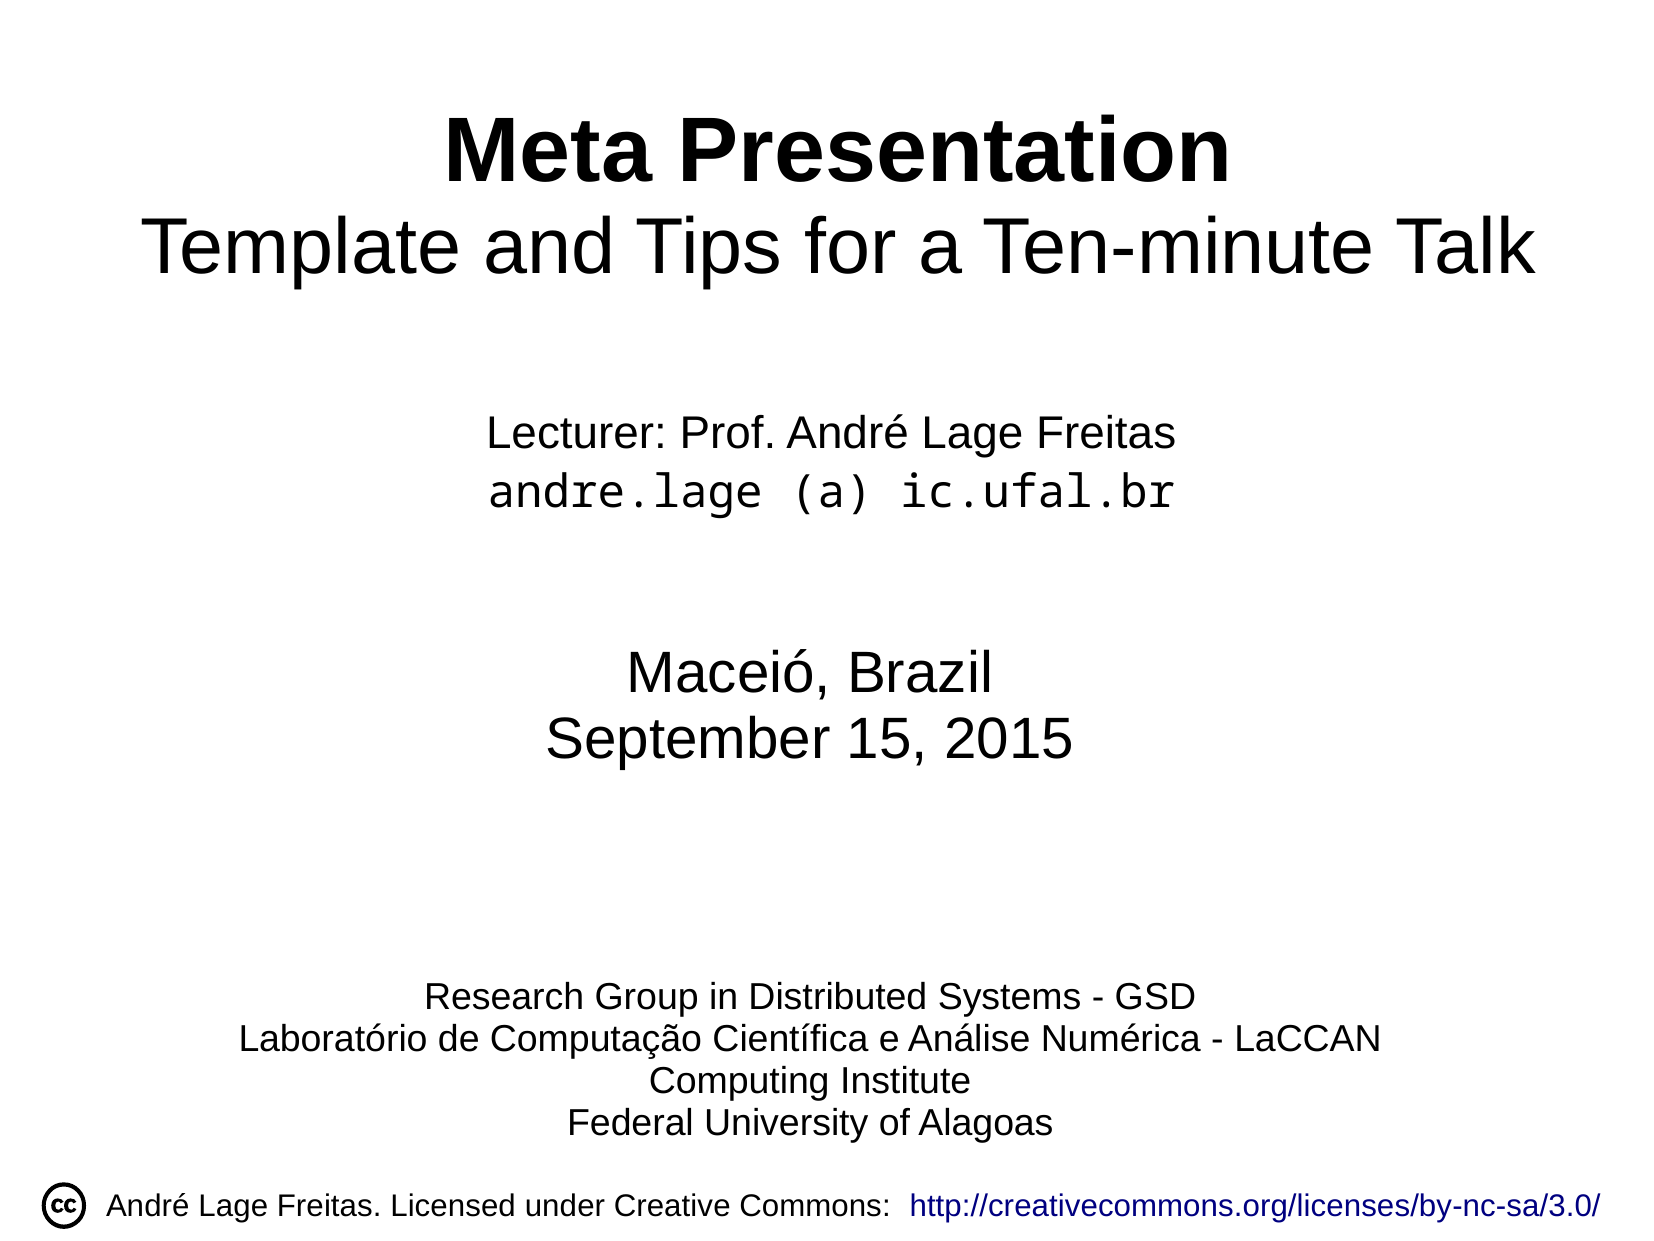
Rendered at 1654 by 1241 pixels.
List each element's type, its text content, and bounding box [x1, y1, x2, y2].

text_box Lecturer: Prof. André Lage Freitas andre.lage (a) ic.ufal.br [399, 407, 1264, 520]
title Meta Presentation Template and Tips for a Ten-minute Talk [47, 90, 1630, 298]
text_box Maceió, Brazil September 15, 2015 Research Group in Distributed Systems - GSD Laboratório de Computação Científica e Análise Numérica - LaCCAN Computing Institute Federal University of Alagoas [82, 640, 1538, 1144]
text_box André Lage Freitas. Licensed under Creative Commons: http://creativecommons.org/licenses/by-nc-sa/3.0/ [66, 1181, 1642, 1241]
picture [41, 1181, 87, 1230]
